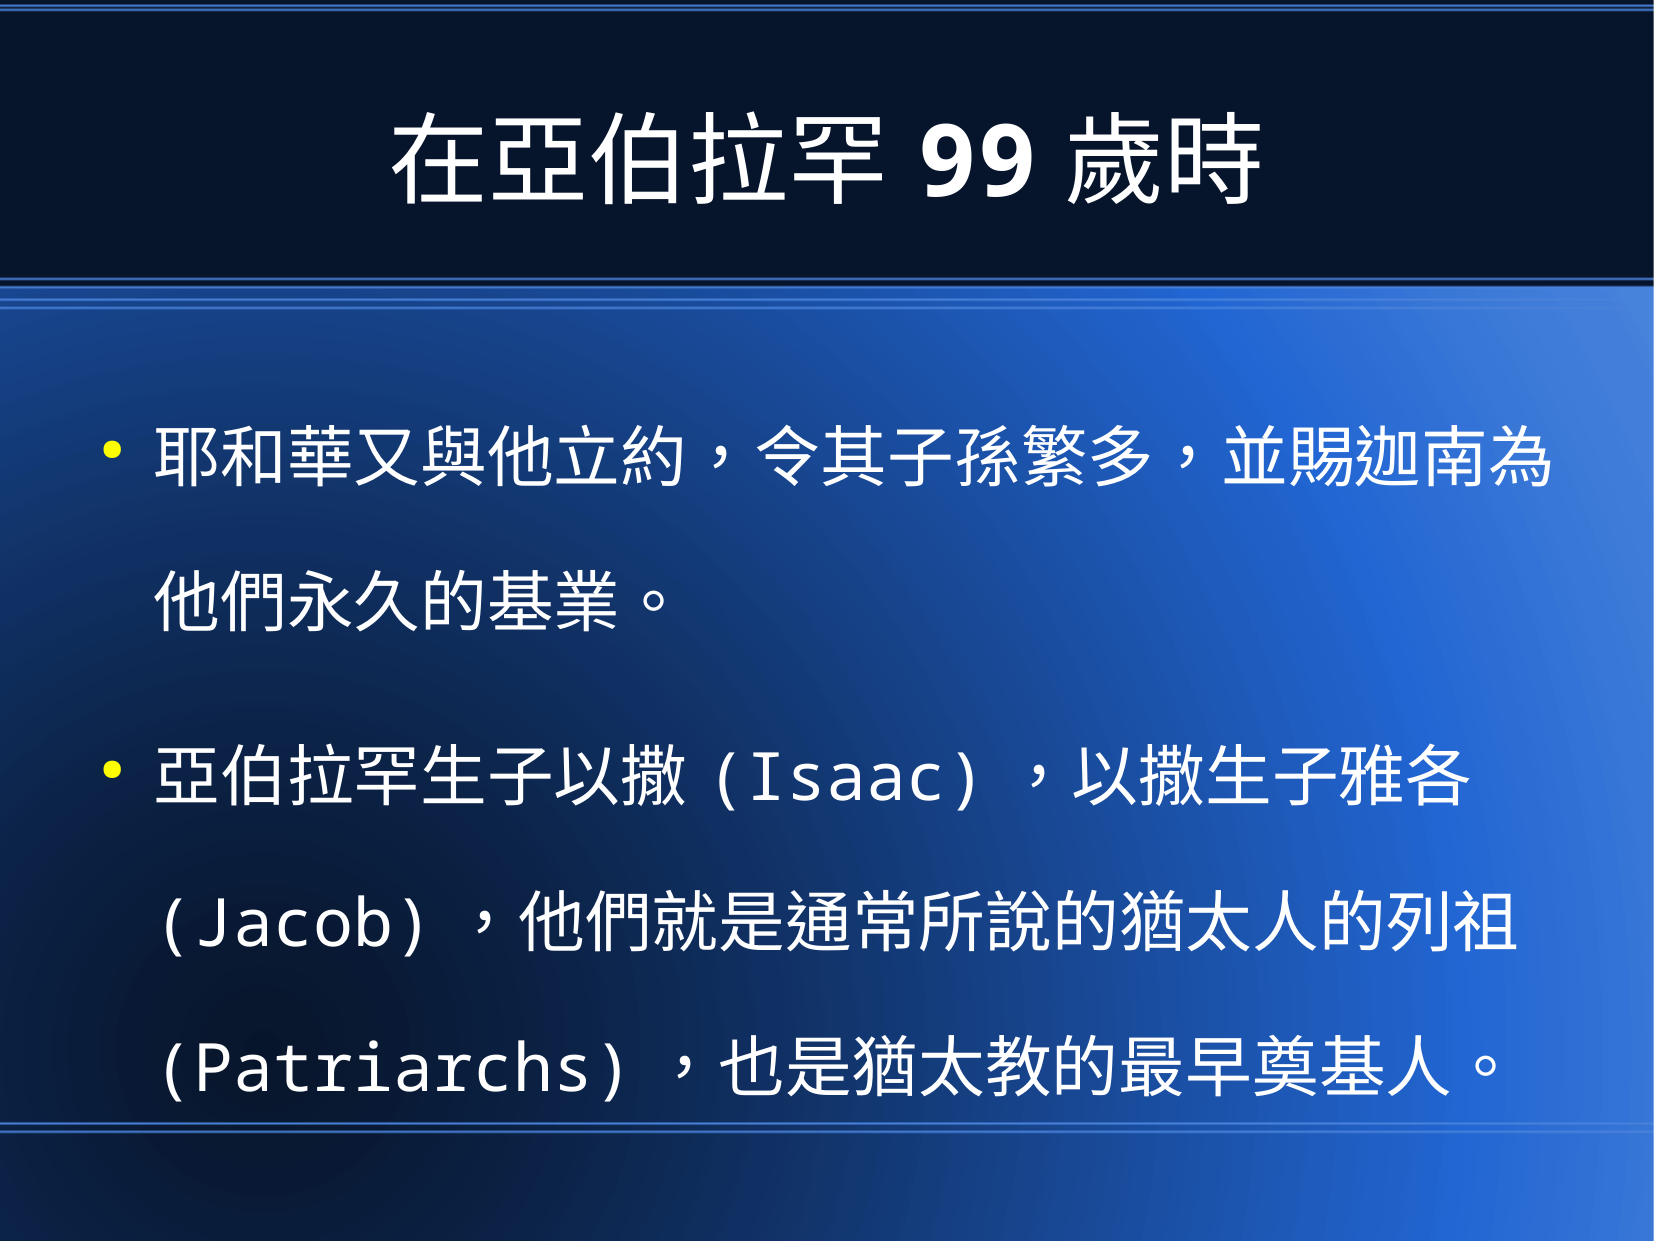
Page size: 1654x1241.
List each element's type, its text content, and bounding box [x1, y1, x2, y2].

title 在亞伯拉罕99歲時 [82, 49, 1571, 257]
list 耶和華又與他立約，令其子孫繁多，並賜迦南為他們永久的基業。 亞伯拉罕生子以撒(Isaac)，以撒生子雅各(Jacob)，他們就是通常所說的猶太人的列祖(Patriarchs)，也是猶太教的最早奠基人。 [82, 355, 1571, 1241]
picture [0, 0, 1654, 1241]
